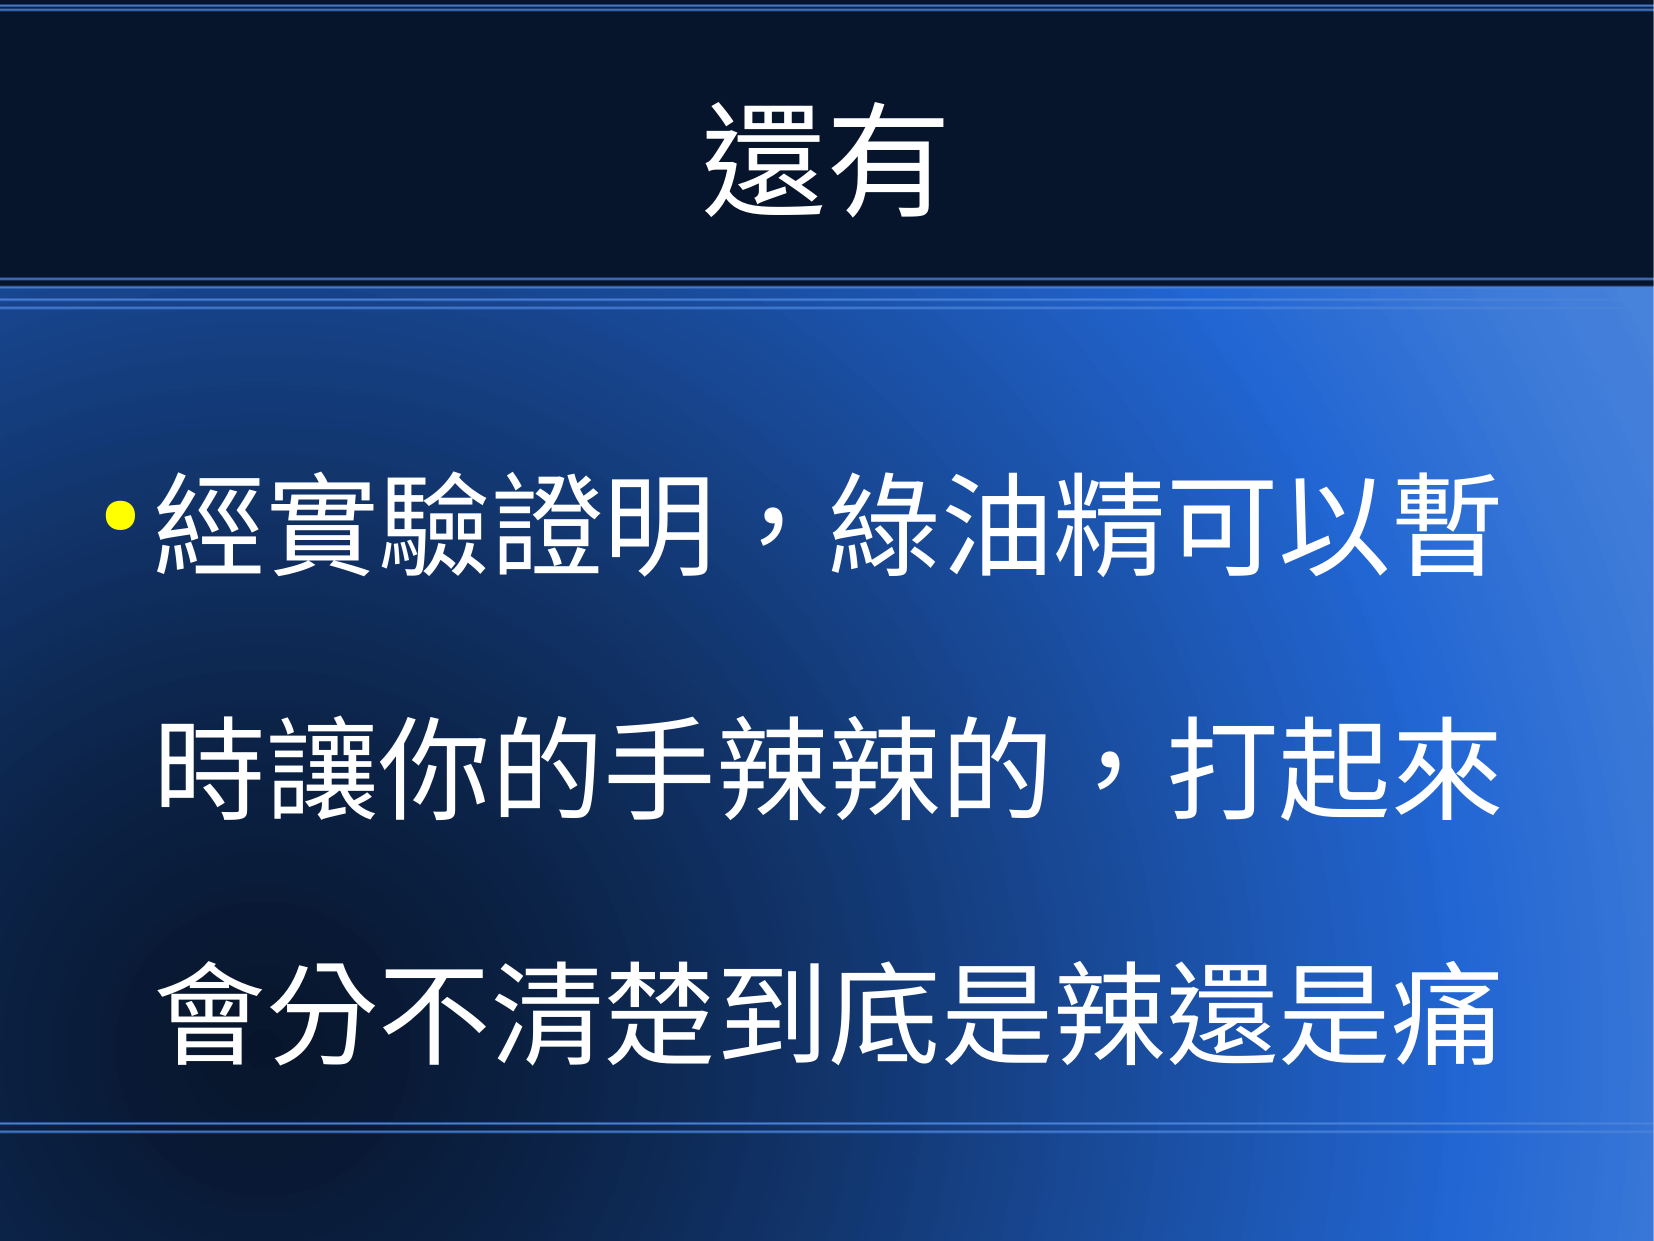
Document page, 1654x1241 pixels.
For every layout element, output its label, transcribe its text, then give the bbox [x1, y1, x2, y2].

list 經實驗證明，綠油精可以暫時讓你的手辣辣的，打起來會分不清楚到底是辣還是痛 … [82, 355, 1571, 1241]
title 還有 [82, 49, 1571, 257]
picture [0, 0, 1654, 1241]
